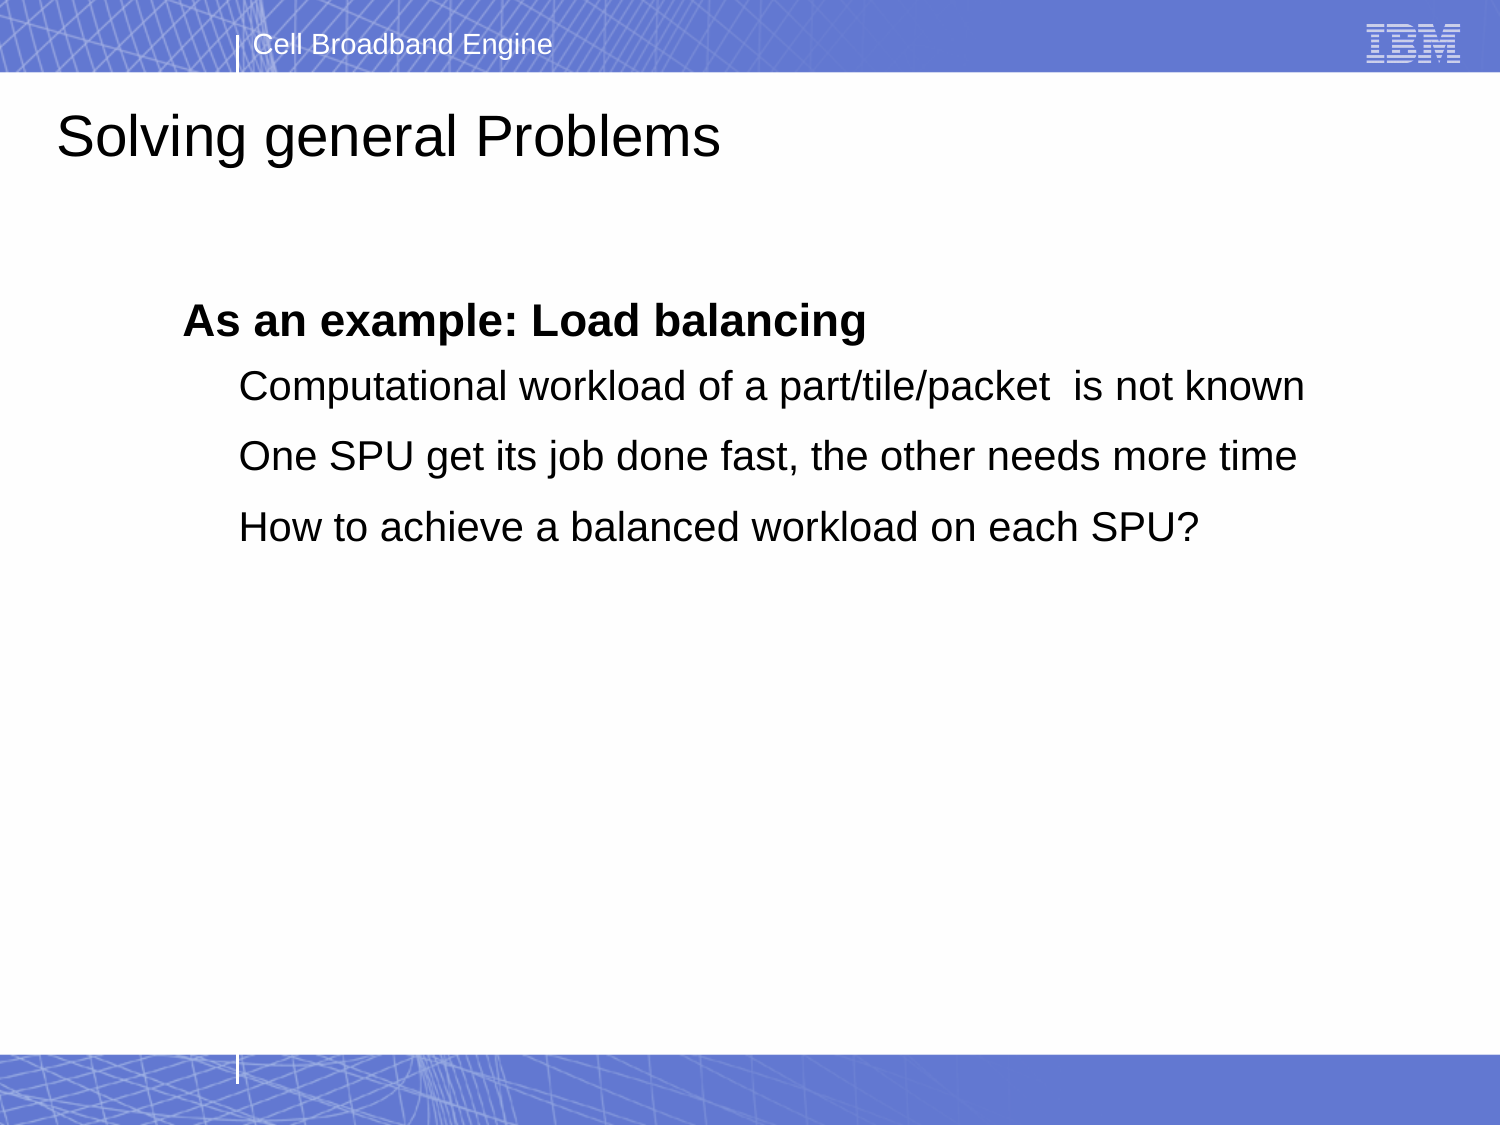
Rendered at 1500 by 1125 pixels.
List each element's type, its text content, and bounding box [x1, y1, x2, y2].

picture [1366, 24, 1462, 63]
title Solving general Problems [56, 97, 1410, 179]
list As an example: Load balancing Computational workload of a part/tile/packet is not known One SPU get its job done fast, the other needs more time How to achieve a balanced workload on each SPU? [182, 291, 1389, 932]
